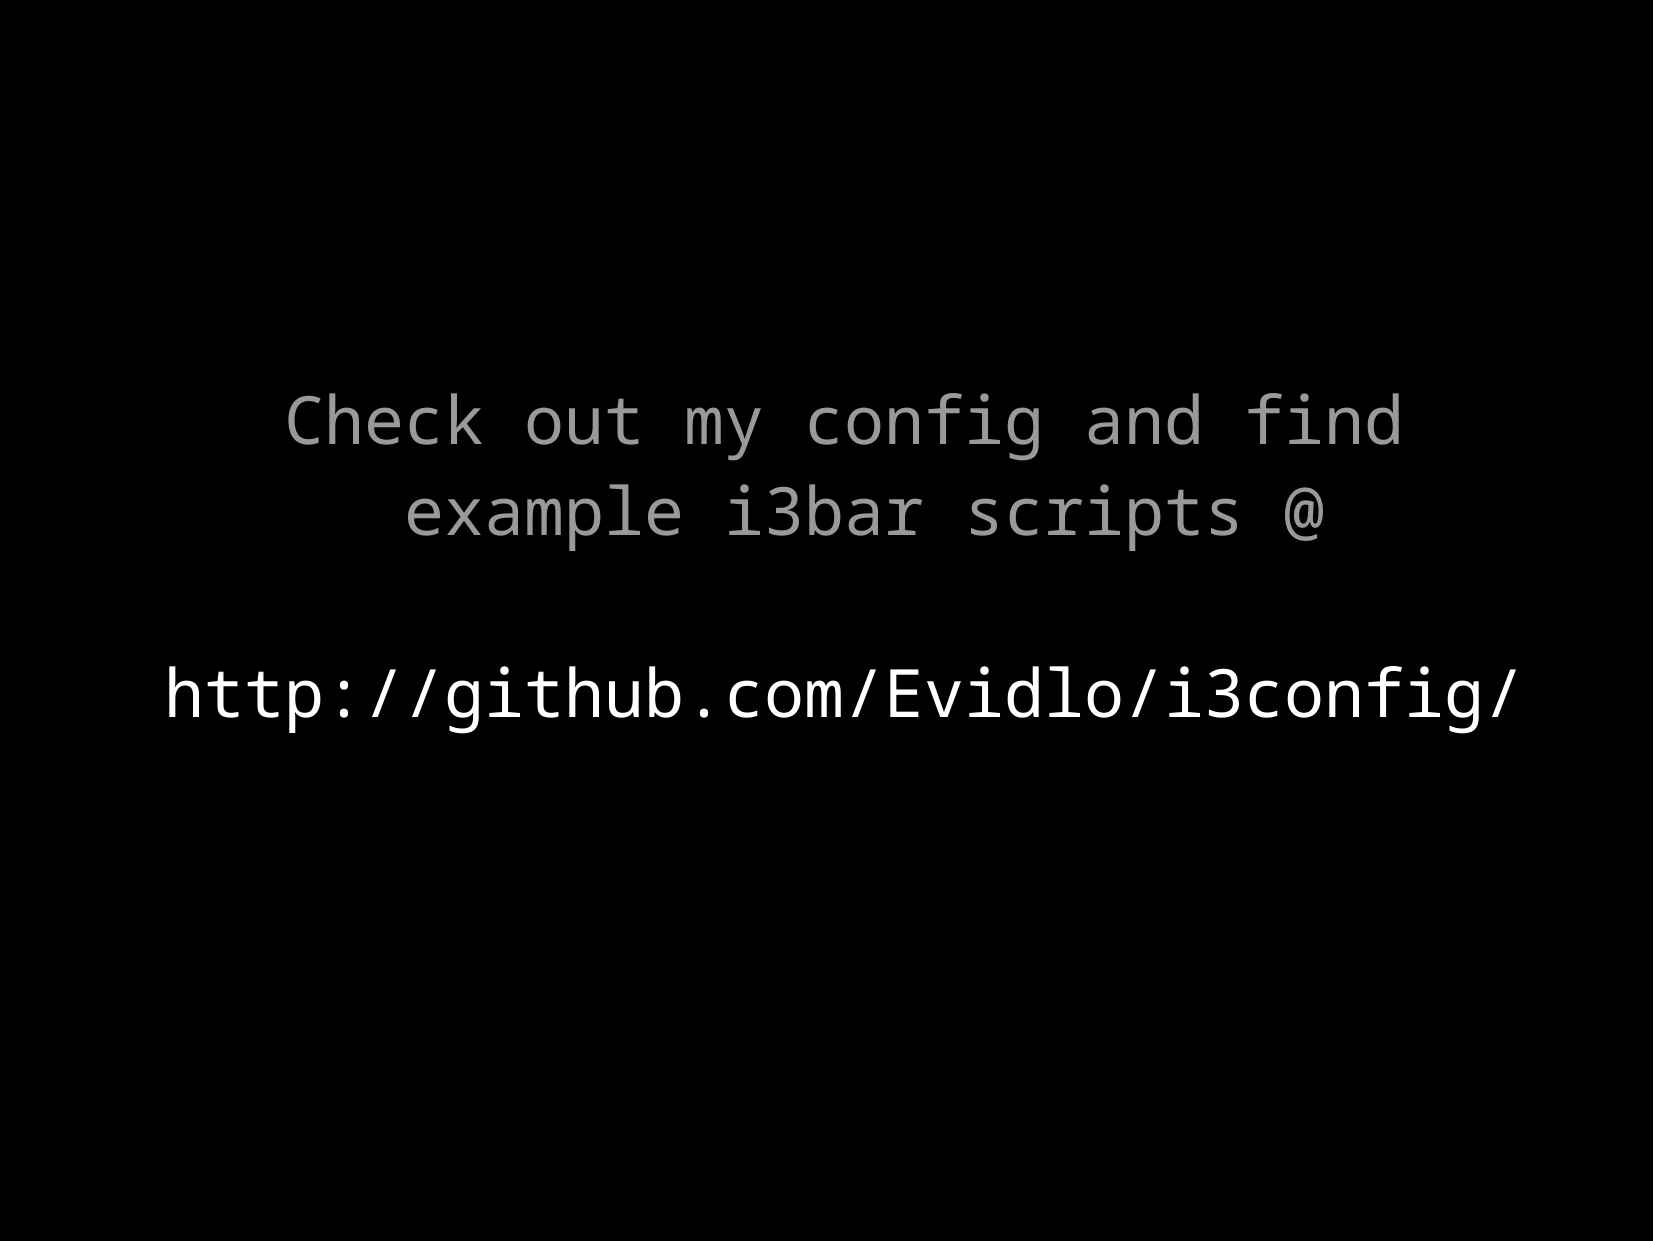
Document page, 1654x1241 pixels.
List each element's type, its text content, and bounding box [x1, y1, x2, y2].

subtitle Check out my config and find example i3bar scripts @ http://github.com/Evidlo/i3config/ [82, 195, 1571, 916]
